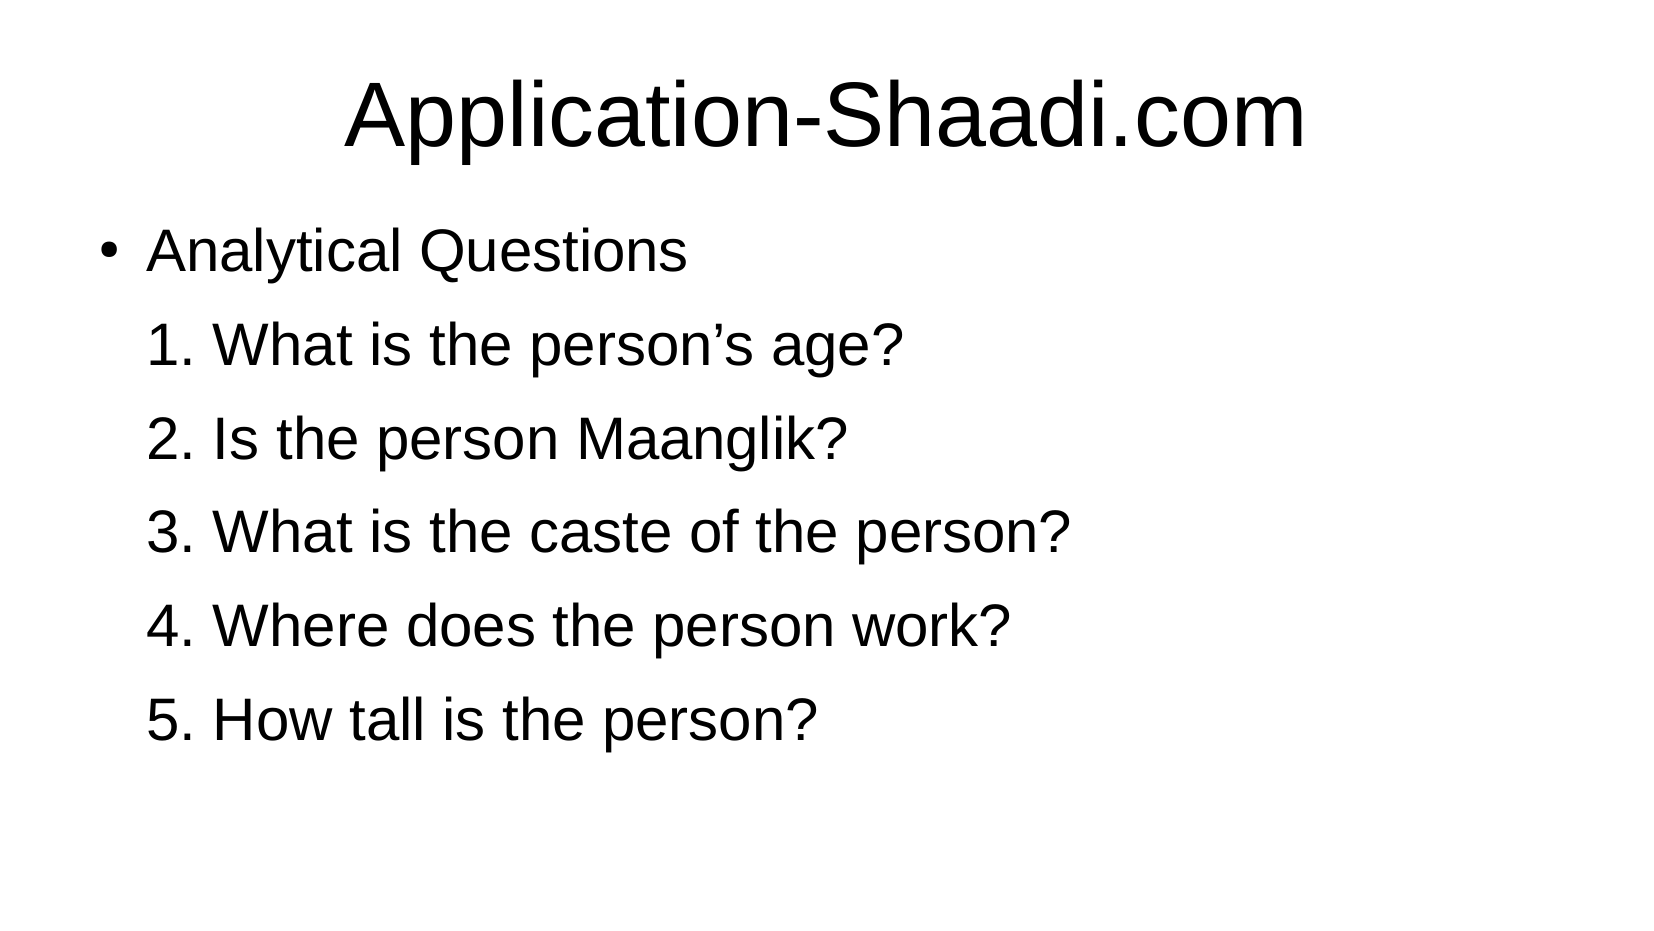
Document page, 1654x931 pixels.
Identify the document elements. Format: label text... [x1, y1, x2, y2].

list Analytical Questions 1. What is the person’s age? 2. Is the person Maanglik? 3. What is the caste of the person? 4. Where does the person work? 5. How tall is the person? [82, 217, 1571, 758]
title Application-Shaadi.com [82, 37, 1571, 193]
